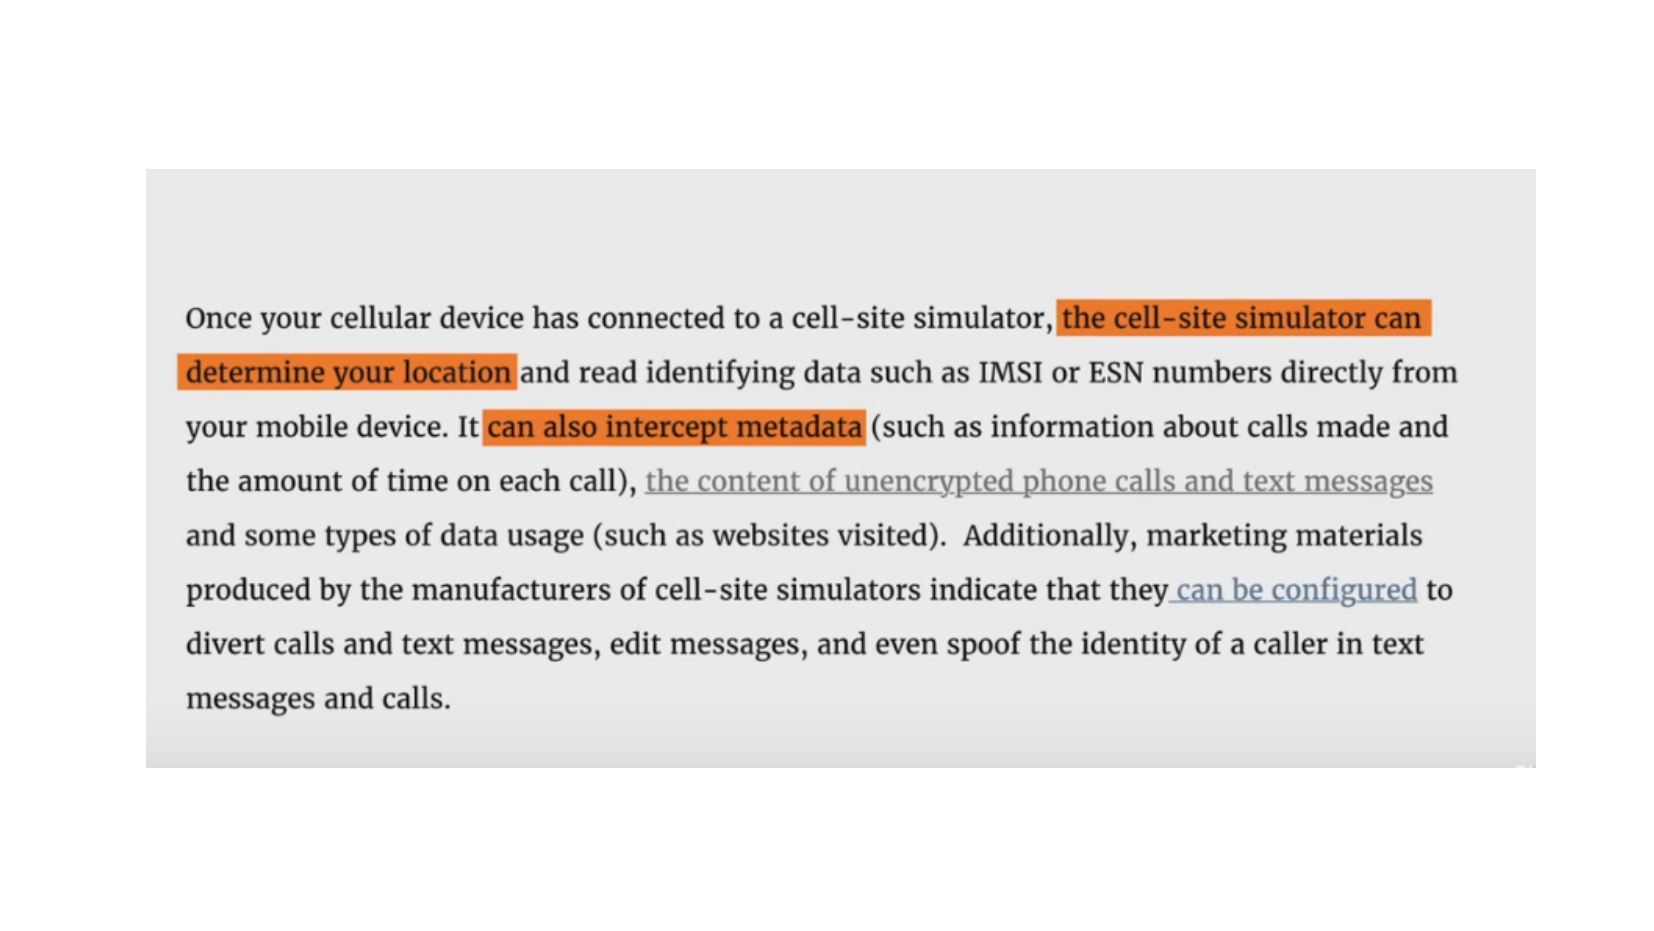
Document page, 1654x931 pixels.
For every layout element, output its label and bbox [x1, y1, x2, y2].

picture [146, 169, 1536, 768]
